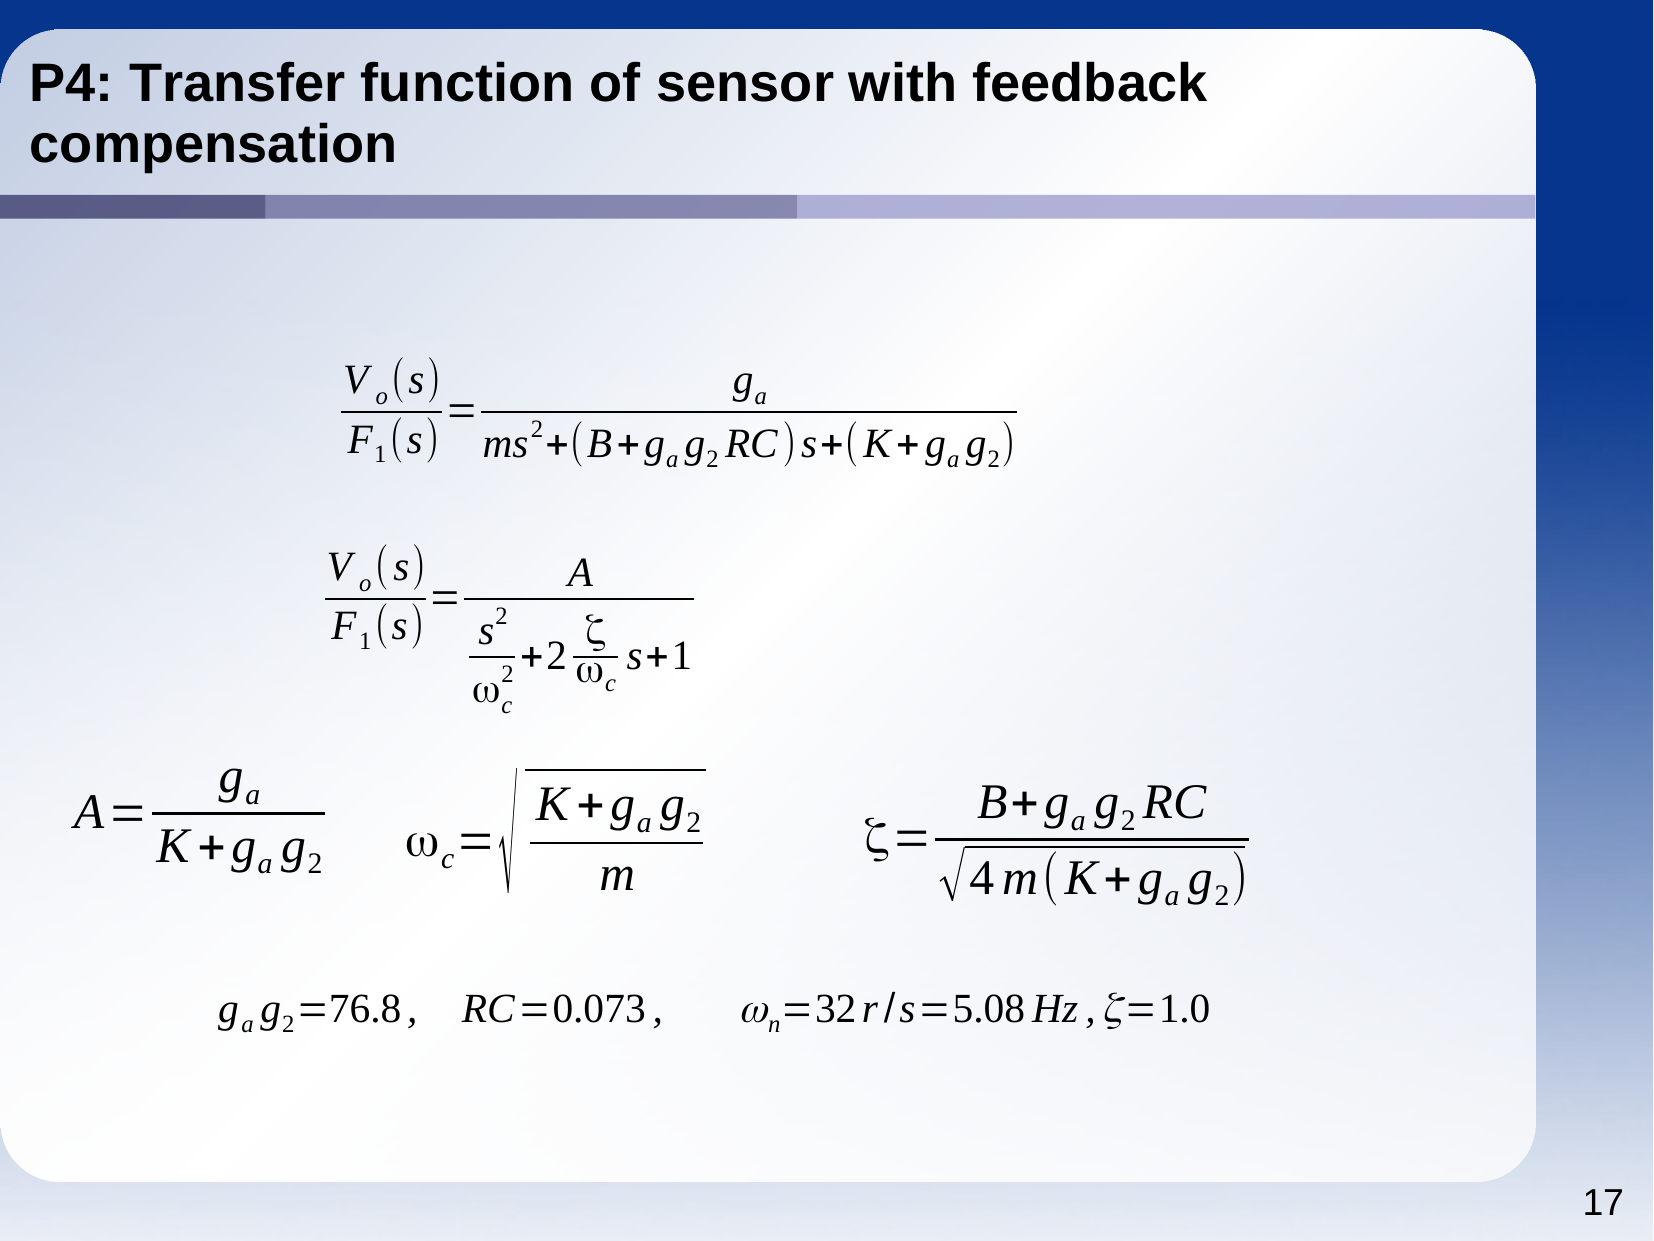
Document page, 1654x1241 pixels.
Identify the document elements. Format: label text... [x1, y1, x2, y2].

chart [399, 765, 712, 901]
chart [856, 774, 1258, 912]
chart [317, 542, 703, 719]
chart [210, 985, 1217, 1038]
title P4: Transfer function of sensor with feedback compensation [29, 49, 1506, 178]
picture [0, 0, 1654, 1241]
chart [333, 355, 1025, 474]
chart [63, 748, 333, 880]
